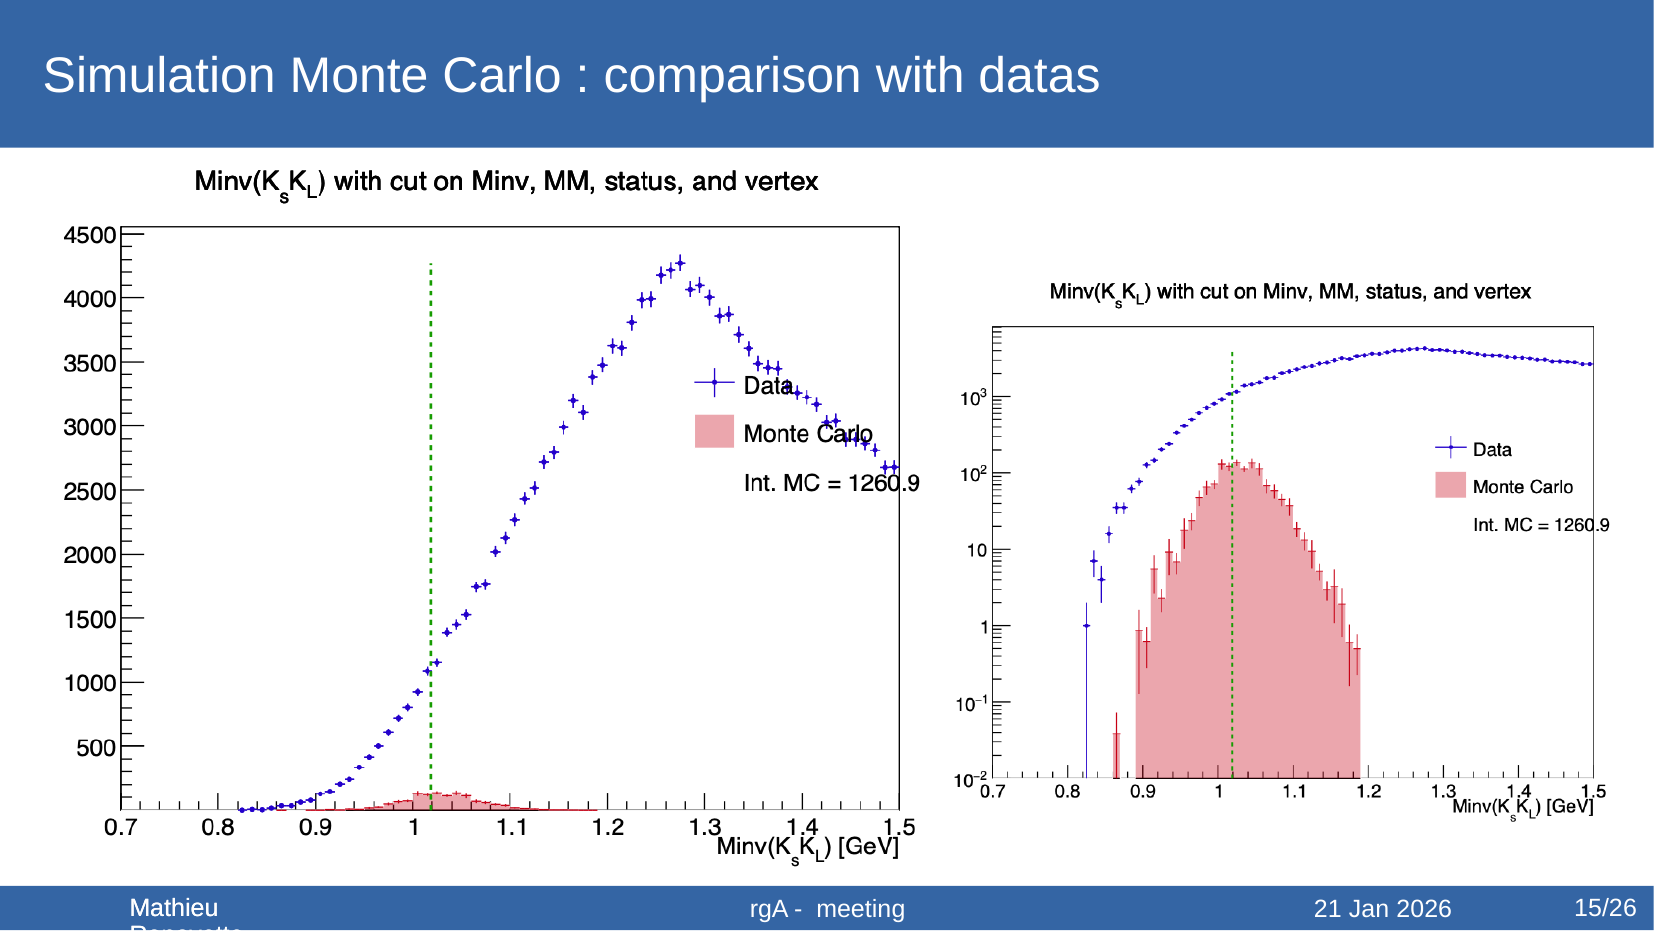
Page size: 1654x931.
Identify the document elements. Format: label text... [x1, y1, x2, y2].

text_box [0, 0, 1654, 148]
text_box rgA - meeting [734, 887, 953, 931]
text_box [0, 885, 131, 931]
picture [952, 275, 1640, 827]
text_box 15/26 [1559, 885, 1654, 930]
text_box Mathieu Ronayette [114, 885, 355, 929]
picture [51, 160, 942, 873]
text_box [226, 885, 1654, 931]
text_box 21 Jan 2026 [1299, 887, 1536, 931]
text_box Simulation Monte Carlo : comparison with datas [27, 40, 1243, 114]
